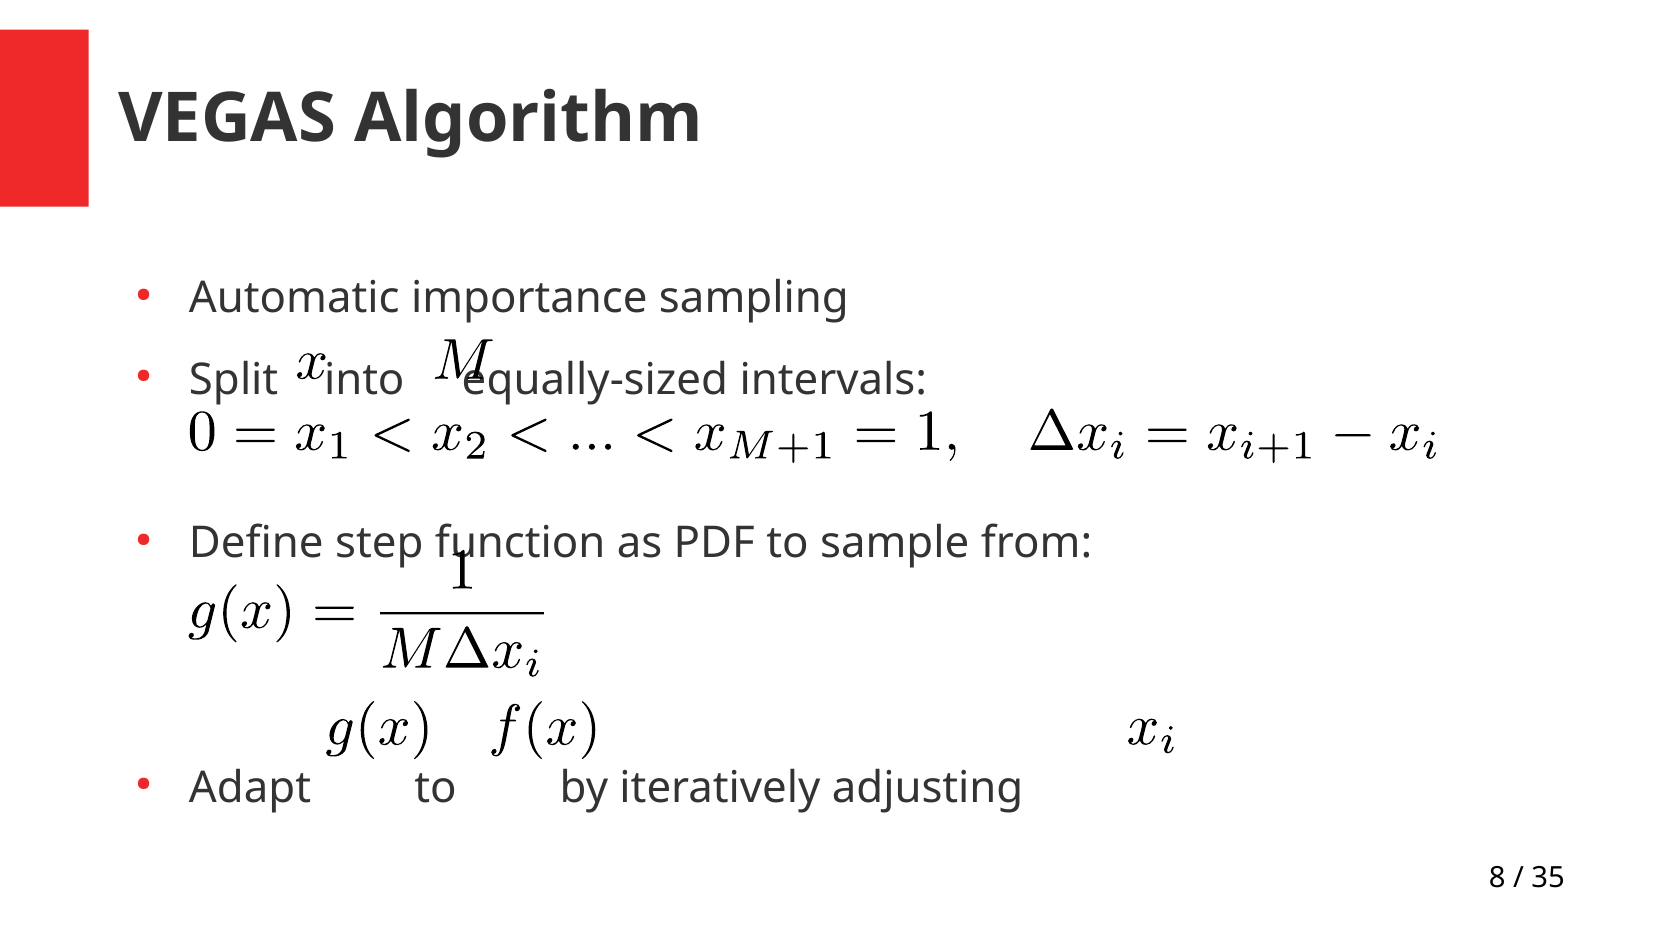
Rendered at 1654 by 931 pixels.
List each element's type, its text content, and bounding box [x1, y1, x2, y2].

picture [187, 408, 1436, 464]
picture [295, 353, 326, 380]
picture [488, 701, 596, 760]
picture [323, 698, 430, 762]
picture [432, 339, 493, 379]
list Automatic importance sampling Split into equally-sized intervals: Define step function as PDF to sample from: Adapt to by iteratively adjusting [118, 265, 1536, 806]
title VEGAS Algorithm [118, 37, 1571, 193]
picture [187, 549, 544, 677]
picture [1126, 718, 1174, 754]
